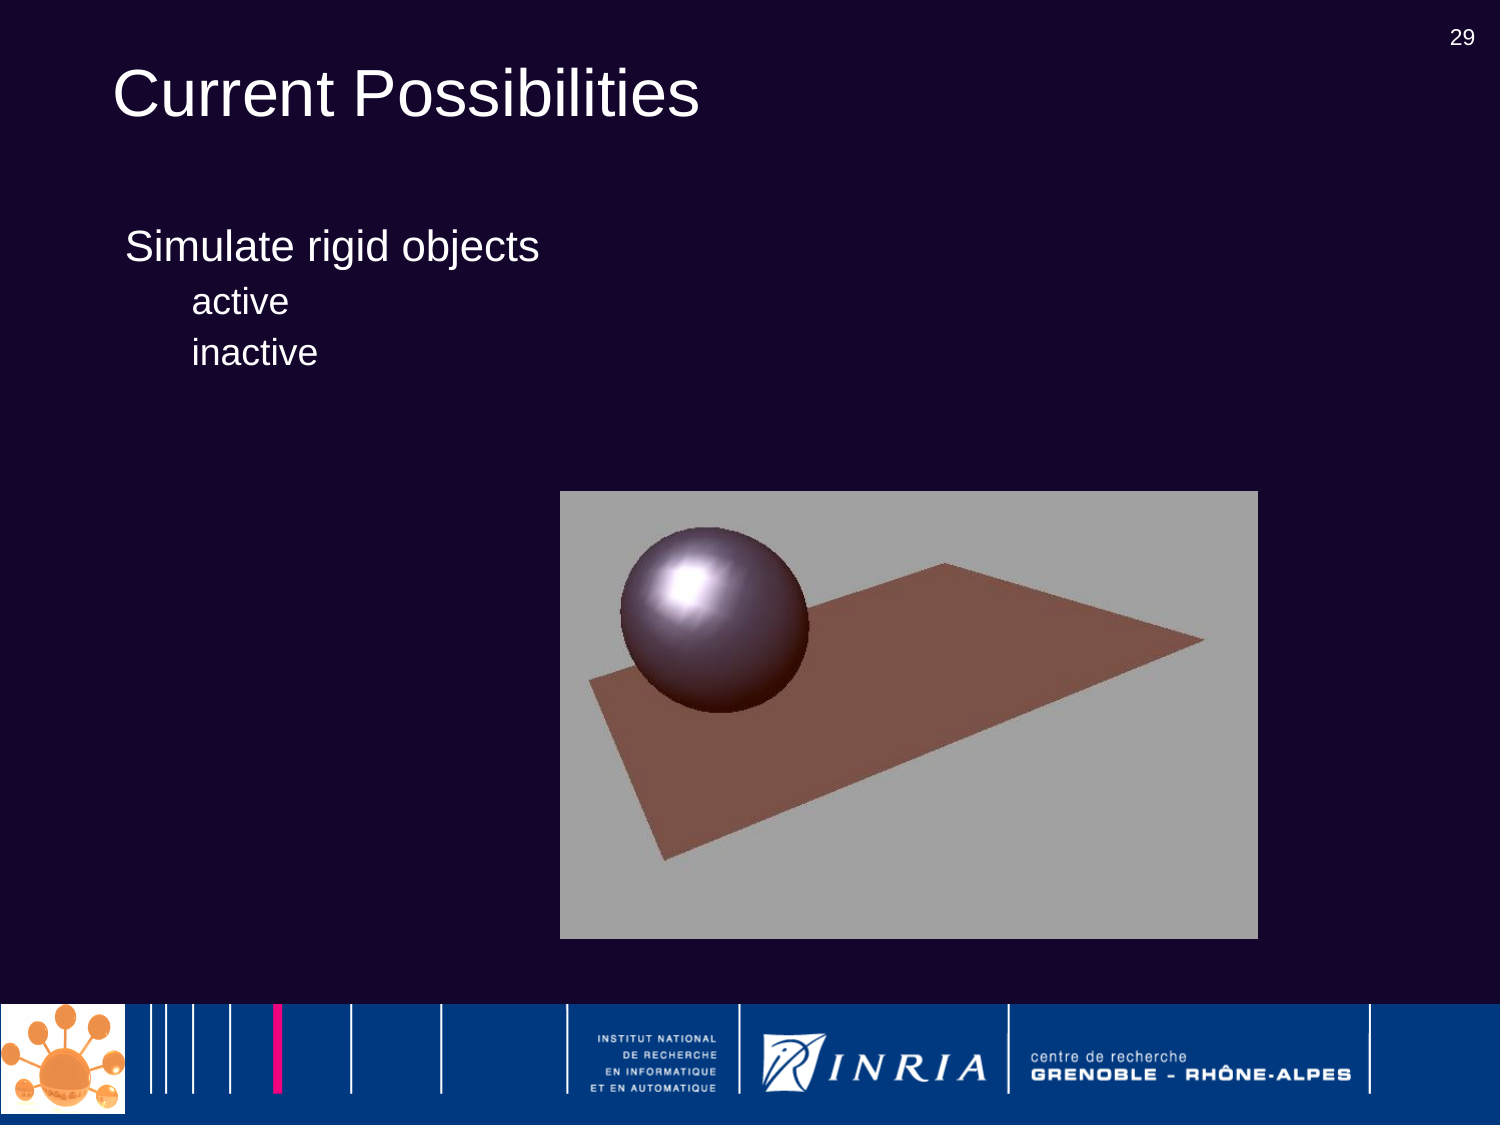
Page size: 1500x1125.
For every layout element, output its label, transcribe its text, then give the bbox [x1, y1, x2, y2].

title Current Possibilities [112, 7, 1474, 181]
picture [0, 1004, 1500, 1125]
picture [560, 491, 1258, 939]
list Simulate rigid objects active inactive [112, 222, 1476, 374]
